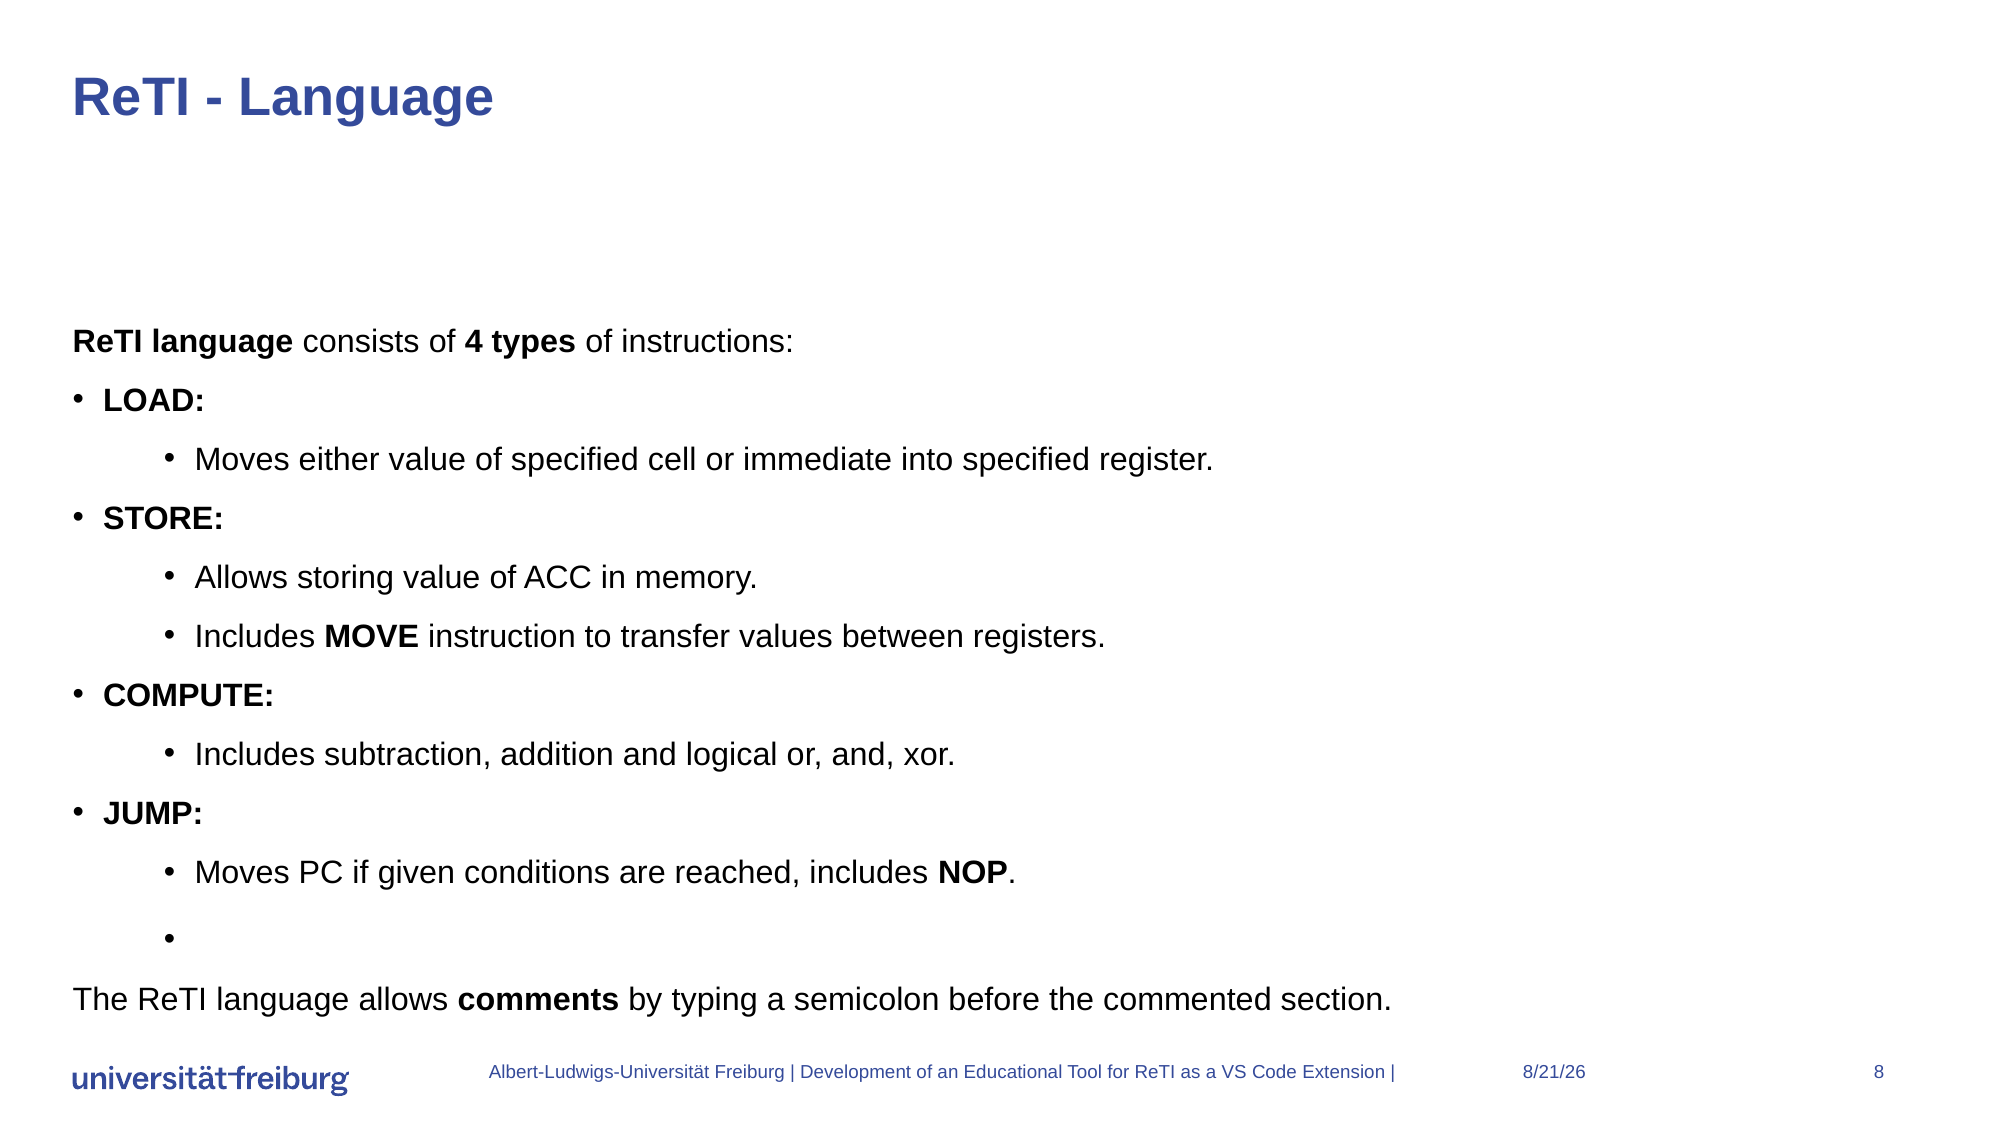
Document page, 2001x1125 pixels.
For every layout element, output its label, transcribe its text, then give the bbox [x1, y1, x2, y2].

title ReTI - Language [72, 59, 1934, 120]
text_box 4. Juli 2025 [1517, 1060, 1754, 1090]
text_box 4 [1873, 1060, 1934, 1090]
list ReTI language consists of 4 types of instructions: LOAD: Moves either value of specified cell or immediate into specified register. STORE: Allows storing value of ACC in memory. Includes MOVE instruction to transfer values between registers. COMPUTE: Includes subtraction, addition and logical or, and, xor. JUMP: Moves PC if given conditions are reached, includes NOP. The ReTI language allows comments by typing a semicolon before the commented section. [72, 175, 1934, 1018]
text_box Albert-Ludwigs-Universität Freiburg | Development of an Educational Tool for ReTI as a VS Code Extension | [488, 1060, 1517, 1090]
